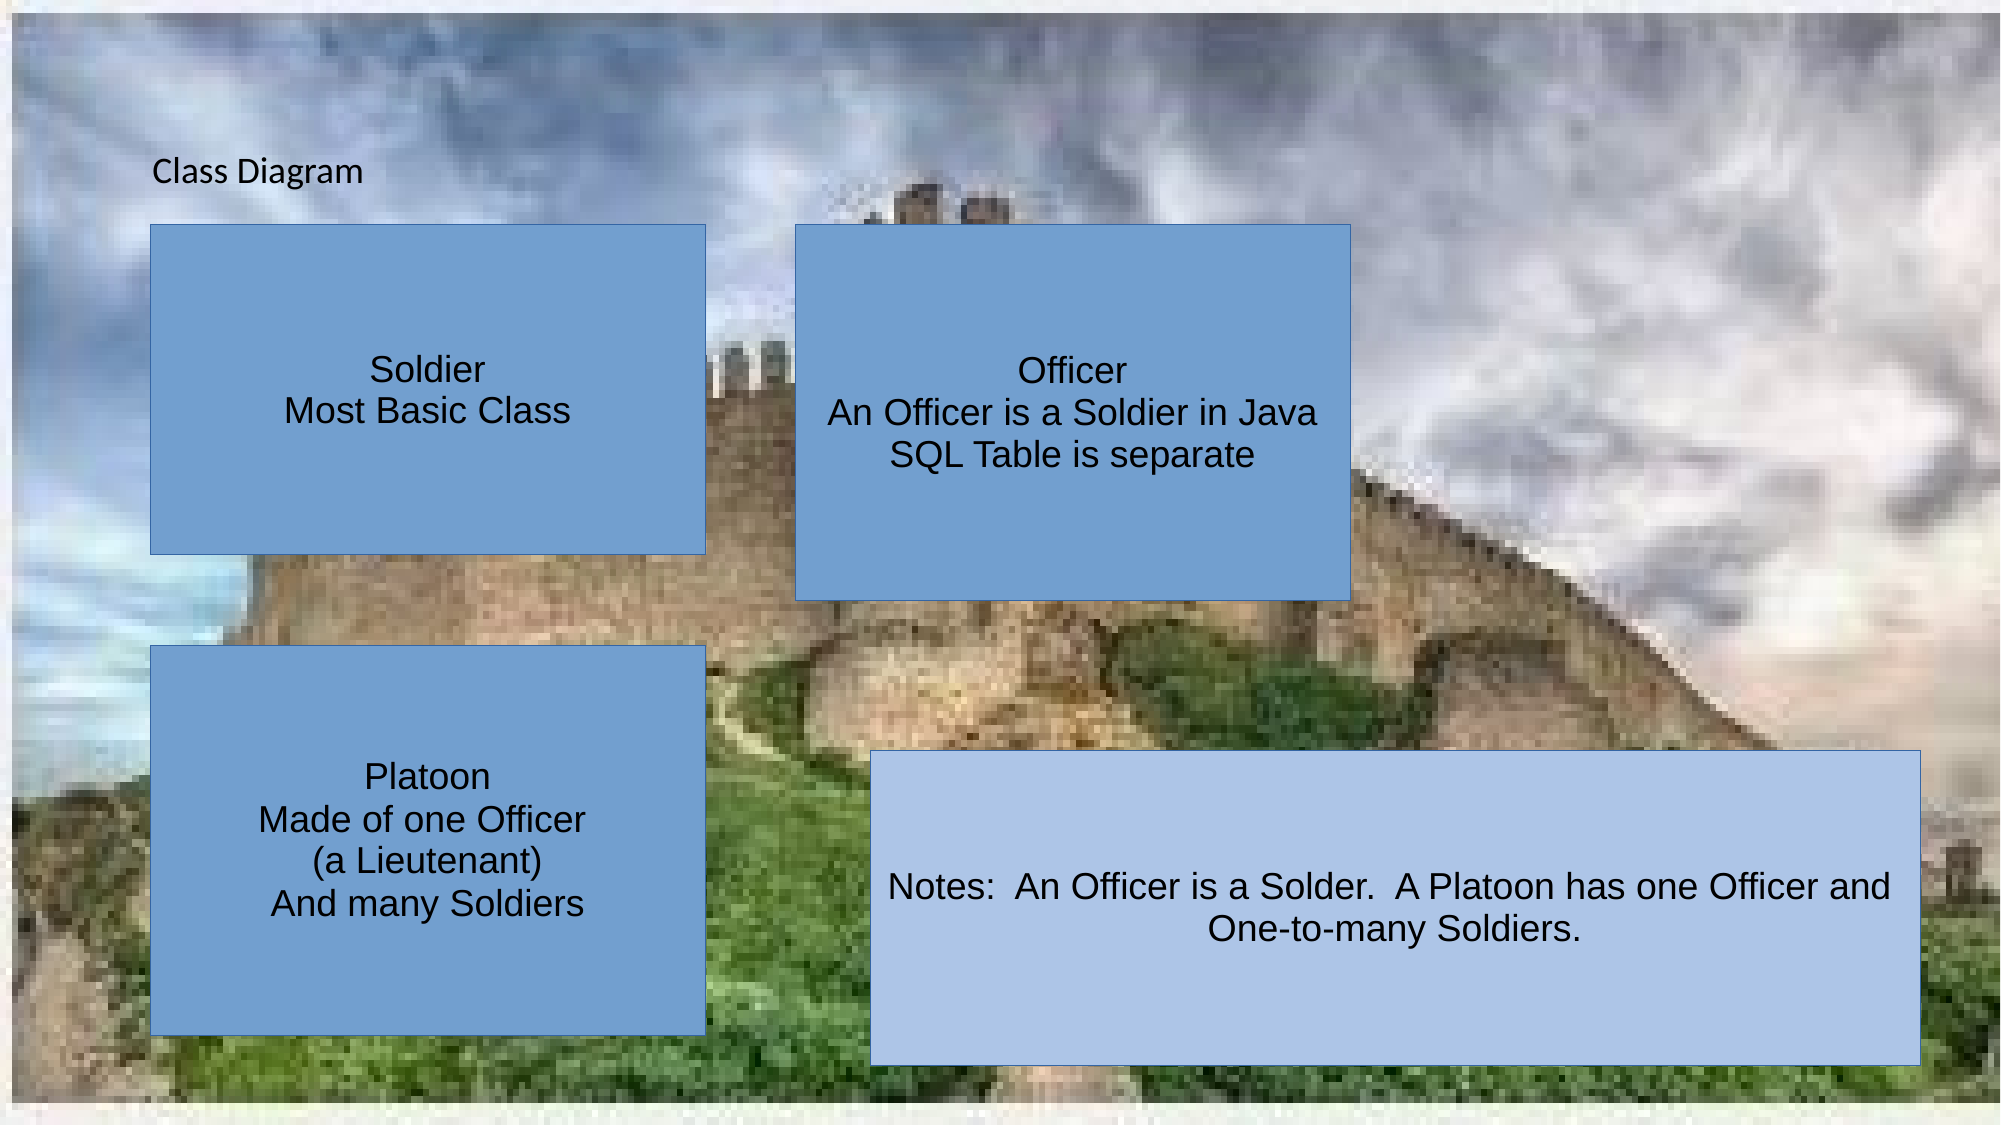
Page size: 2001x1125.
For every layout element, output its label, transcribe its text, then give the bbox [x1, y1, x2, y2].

text_box Platoon Made of one Officer (a Lieutenant) And many Soldiers [150, 645, 706, 1036]
text_box Notes: An Officer is a Solder. A Platoon has one Officer and One-to-many Soldiers. [870, 750, 1921, 1066]
text_box Soldier Most Basic Class [150, 224, 706, 555]
text_box Officer An Officer is a Soldier in Java SQL Table is separate [795, 224, 1351, 601]
title Class Diagram [137, 59, 1863, 278]
picture [0, 0, 2001, 1125]
